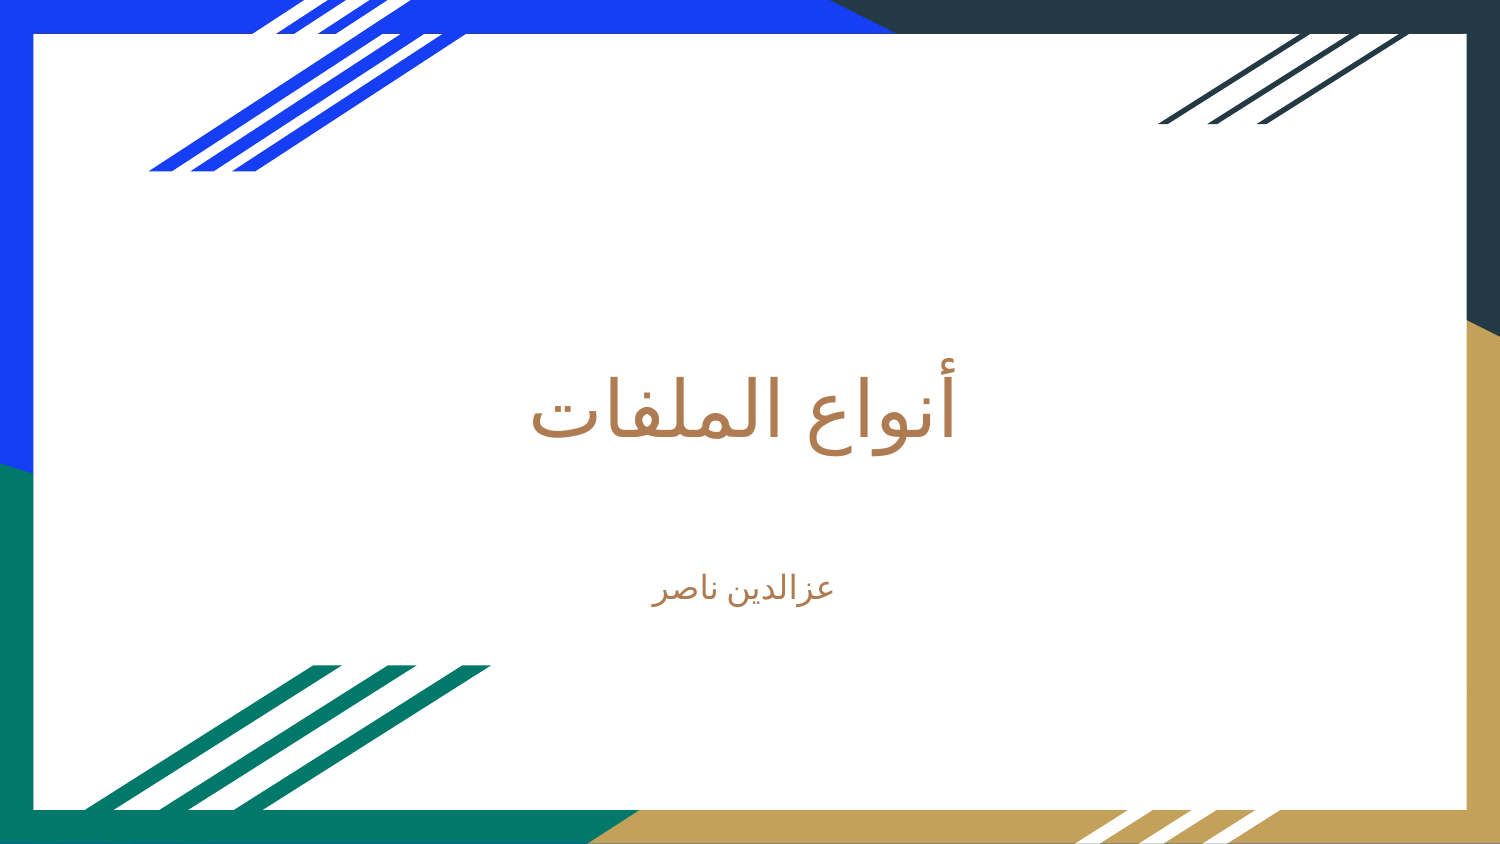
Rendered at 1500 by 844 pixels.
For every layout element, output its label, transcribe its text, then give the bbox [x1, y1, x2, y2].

subtitle عزالدين ناصر [304, 559, 1185, 646]
title أنواع الملفات [304, 298, 1185, 537]
